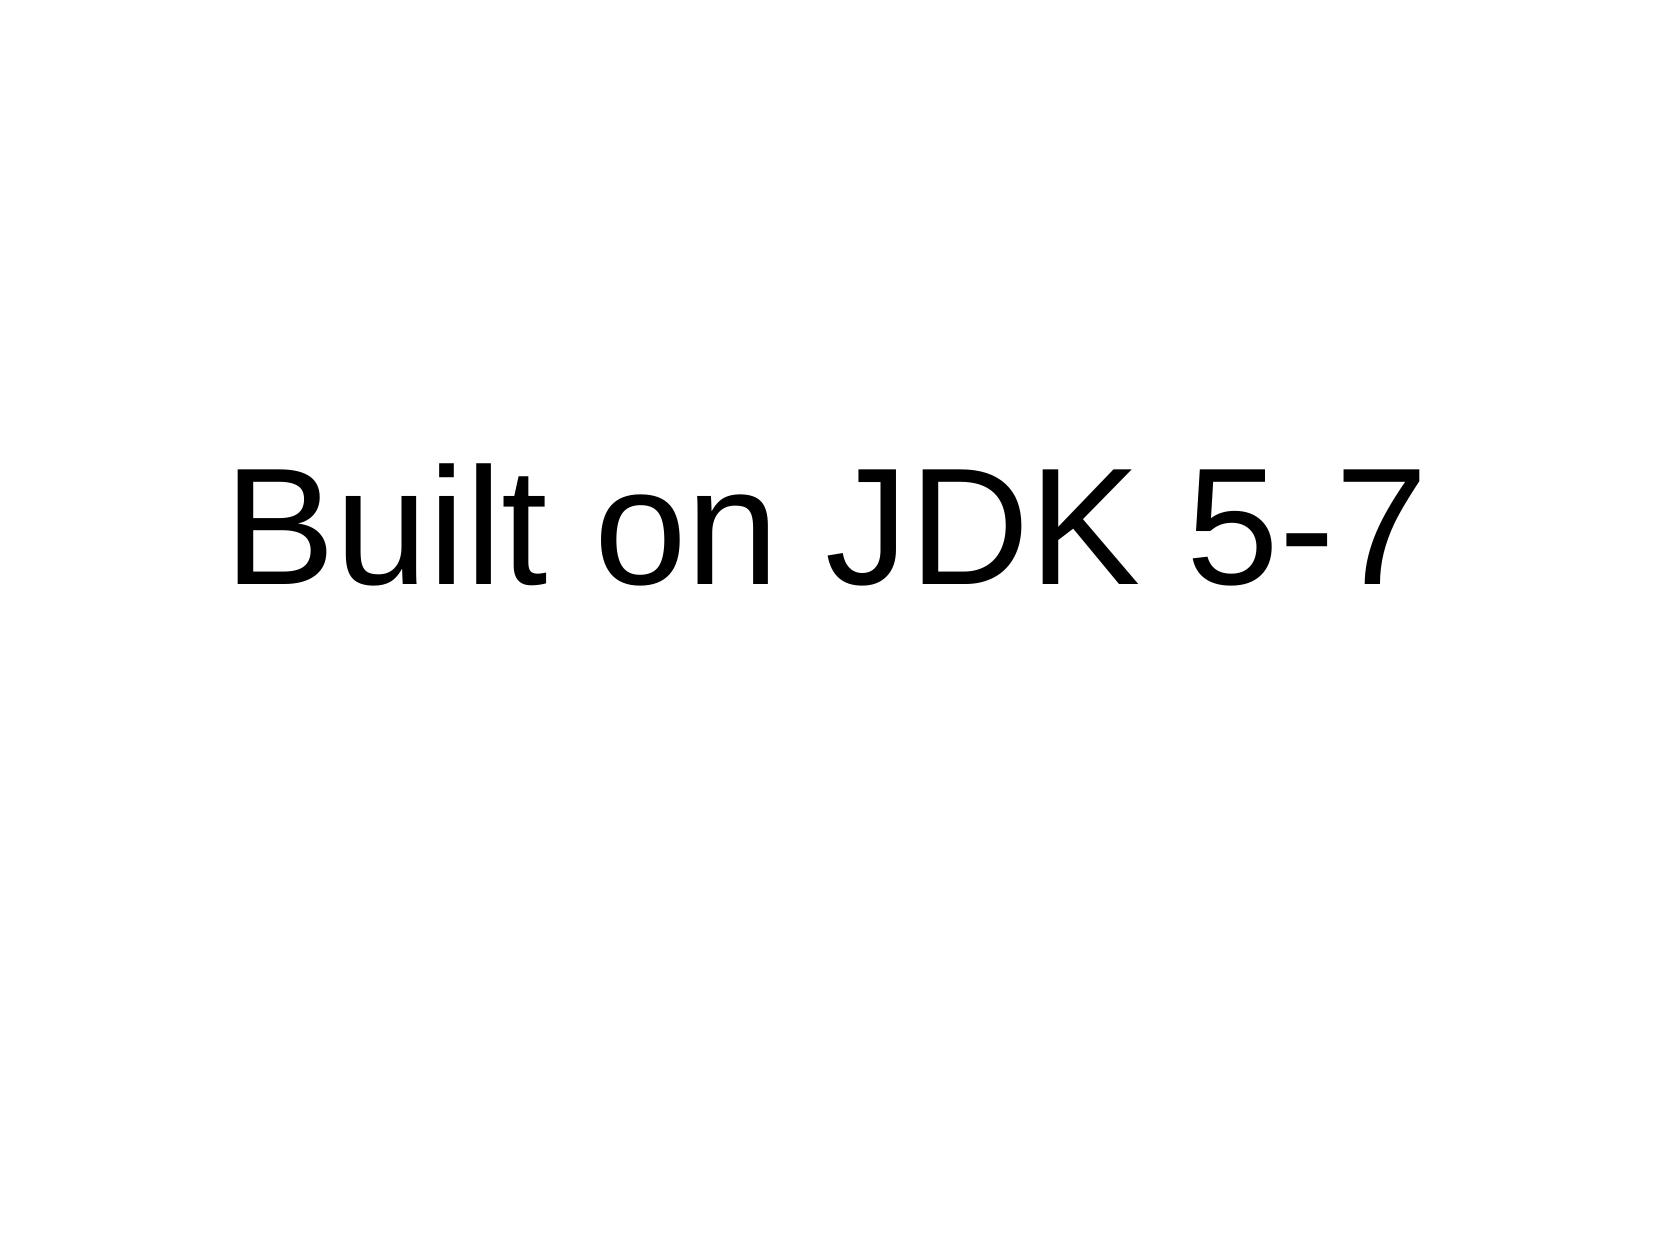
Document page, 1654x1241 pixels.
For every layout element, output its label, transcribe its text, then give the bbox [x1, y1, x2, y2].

text_box Built on JDK 5-7 [144, 426, 1510, 628]
